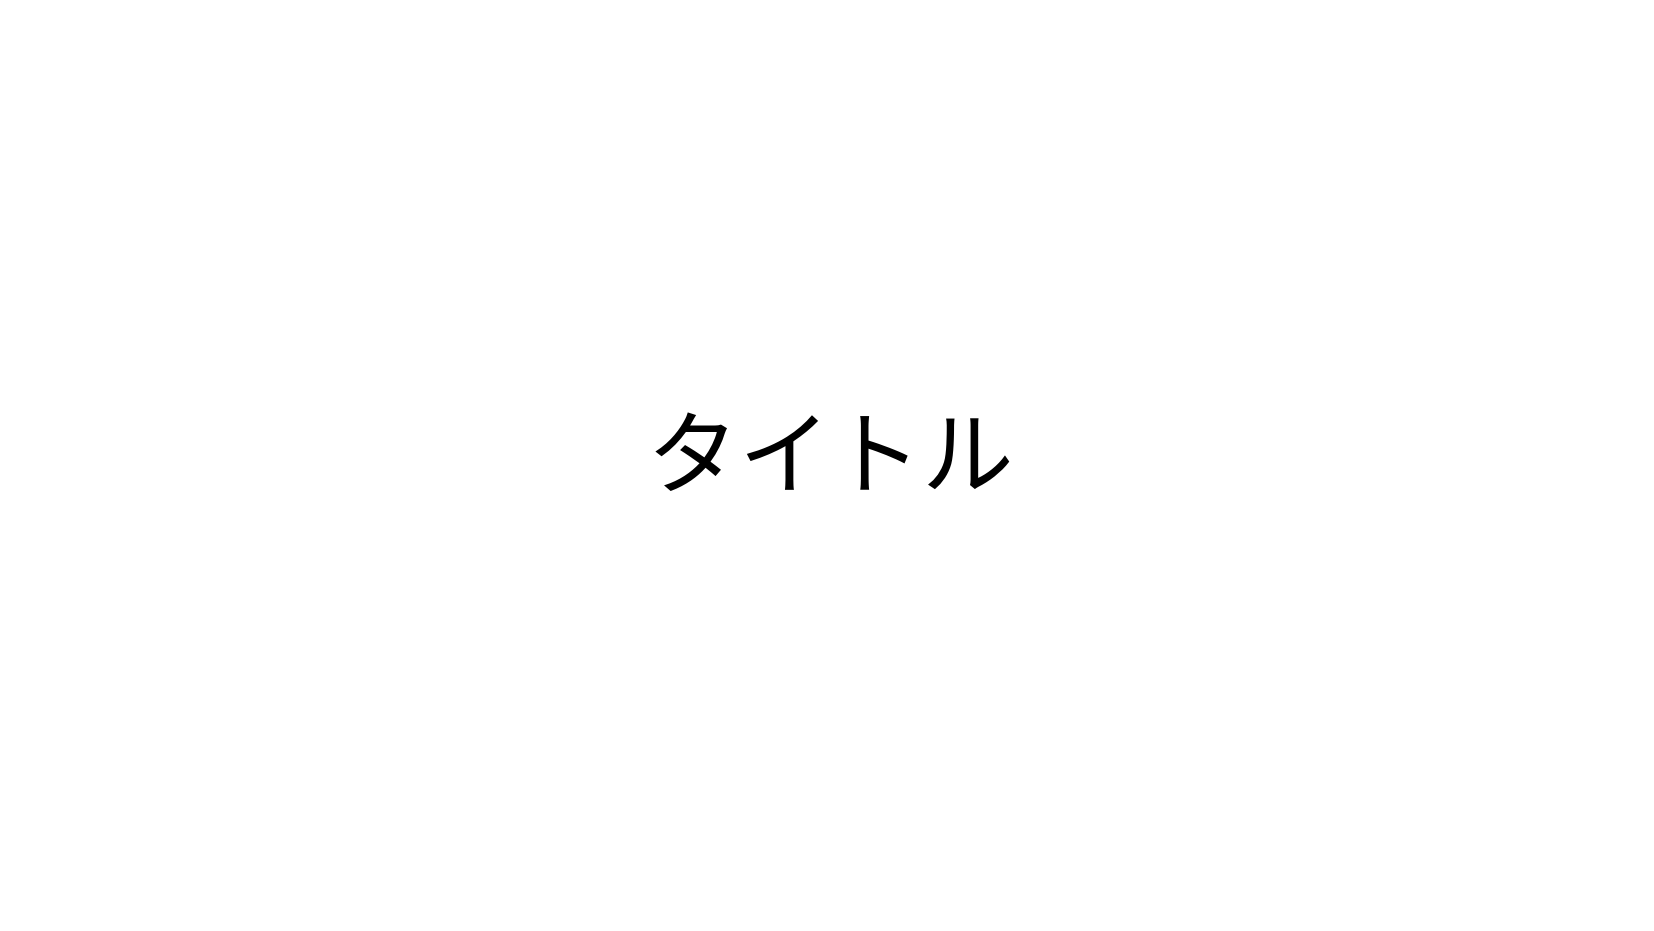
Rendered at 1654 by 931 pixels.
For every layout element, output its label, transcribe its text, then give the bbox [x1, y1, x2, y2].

title タイトル [86, 314, 1576, 581]
